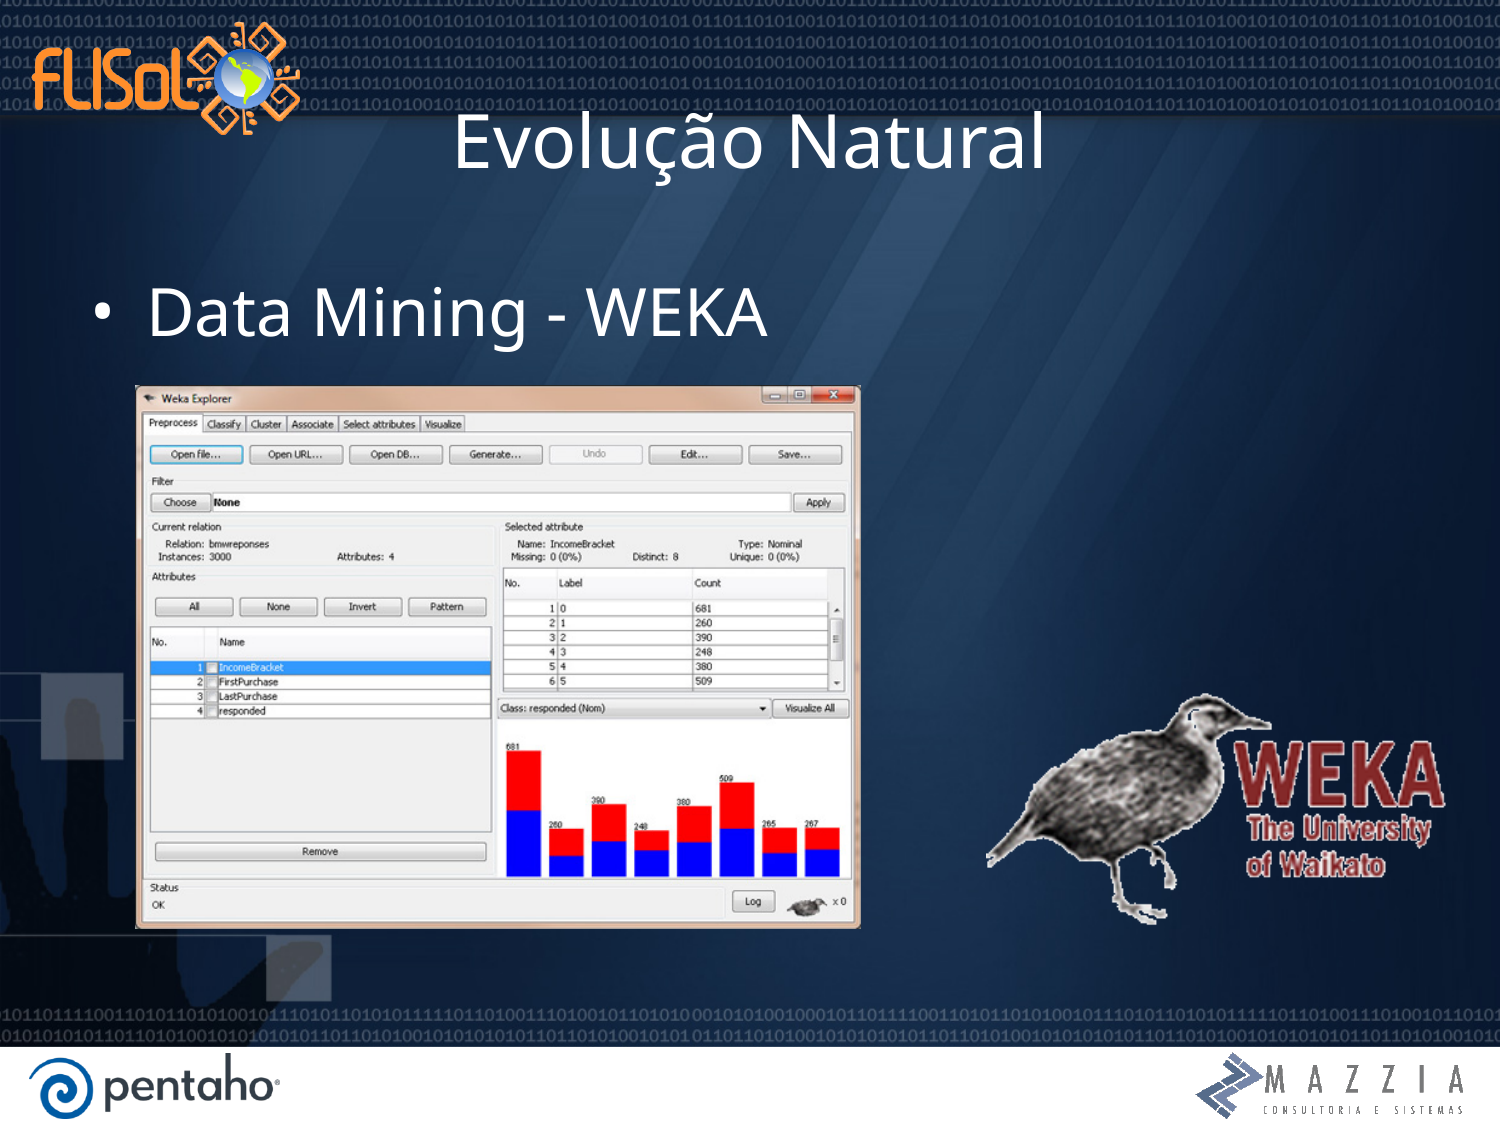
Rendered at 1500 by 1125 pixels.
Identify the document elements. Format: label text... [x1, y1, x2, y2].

picture [0, 0, 1500, 1046]
picture [29, 1053, 280, 1119]
picture [1195, 1052, 1463, 1119]
list Data Mining - WEKA [75, 262, 1426, 1005]
title Evolução Natural [75, 45, 1426, 233]
